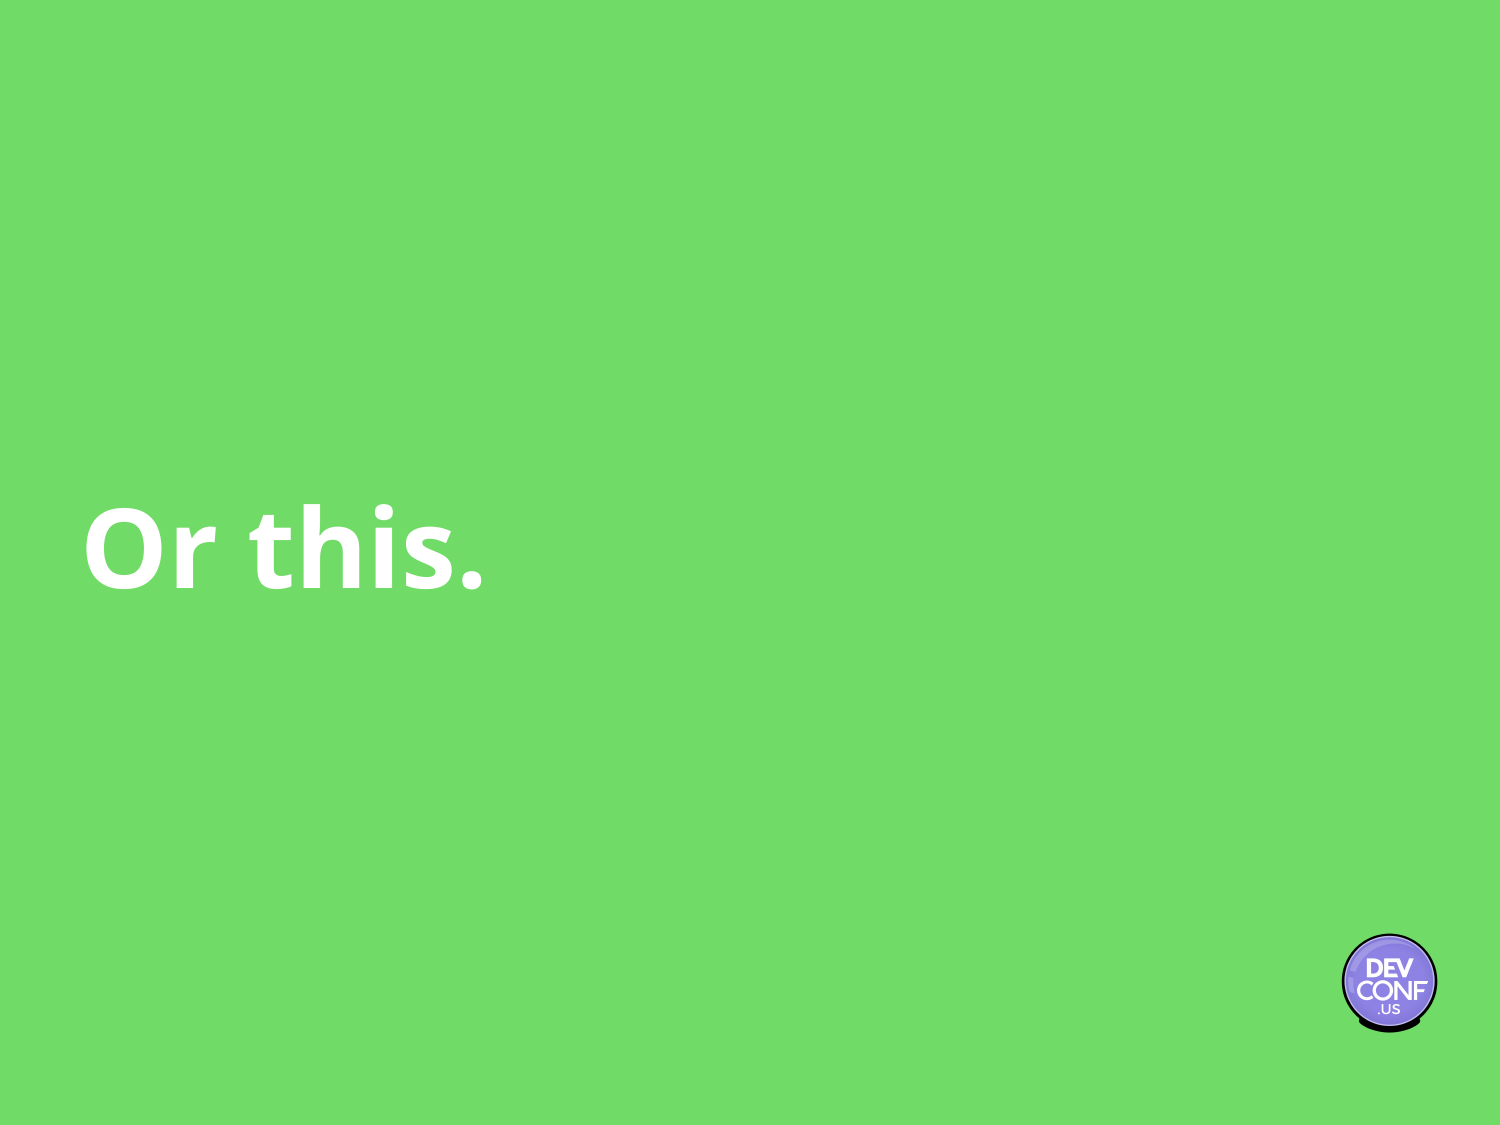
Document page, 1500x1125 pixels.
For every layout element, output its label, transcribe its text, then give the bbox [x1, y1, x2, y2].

picture [1335, 928, 1444, 1037]
title Or this. [80, 98, 1125, 994]
